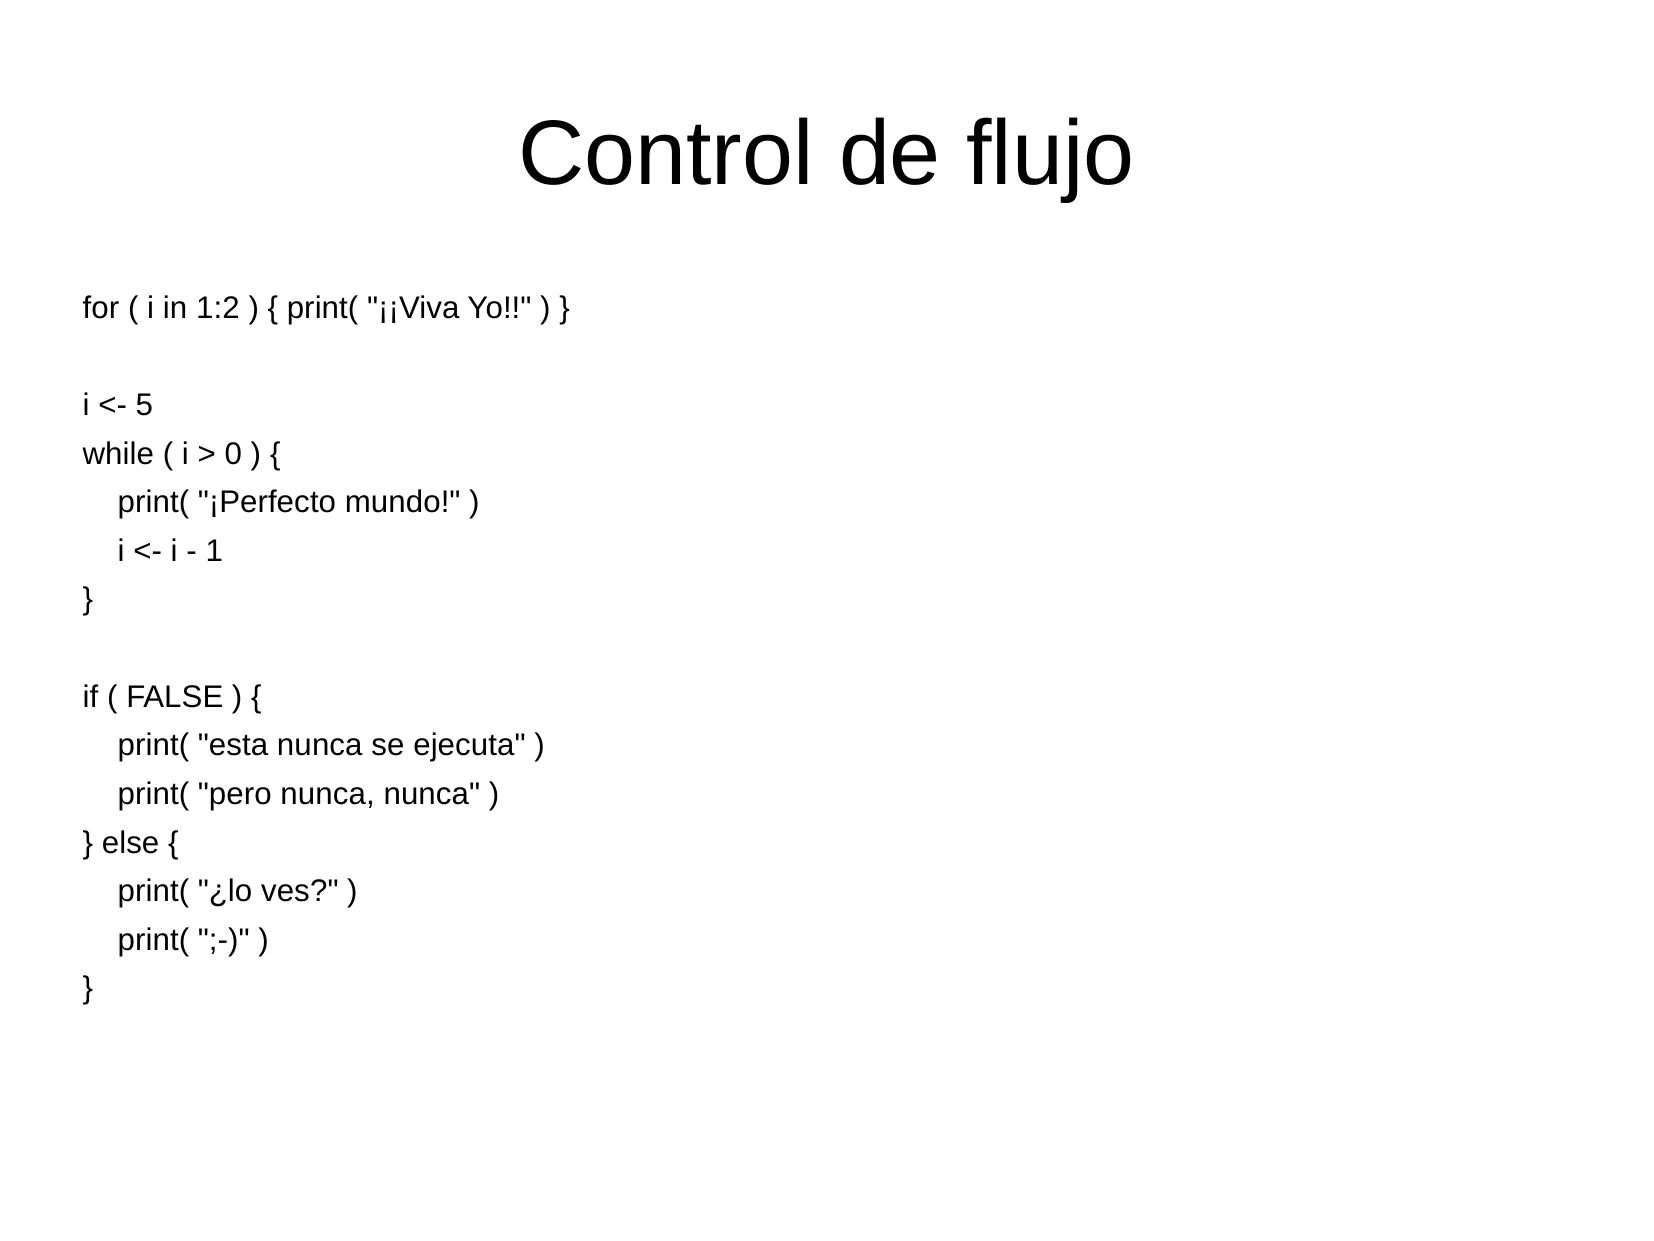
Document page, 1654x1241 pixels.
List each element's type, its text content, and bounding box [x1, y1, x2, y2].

title Control de flujo [82, 49, 1571, 257]
list for ( i in 1:2 ) { print( "¡¡Viva Yo!!" ) } i <- 5 while ( i > 0 ) { print( "¡Perfecto mundo!" ) i <- i - 1 } if ( FALSE ) { print( "esta nunca se ejecuta" ) print( "pero nunca, nunca" ) } else { print( "¿lo ves?" ) print( ";-)" ) } [82, 290, 1571, 1010]
